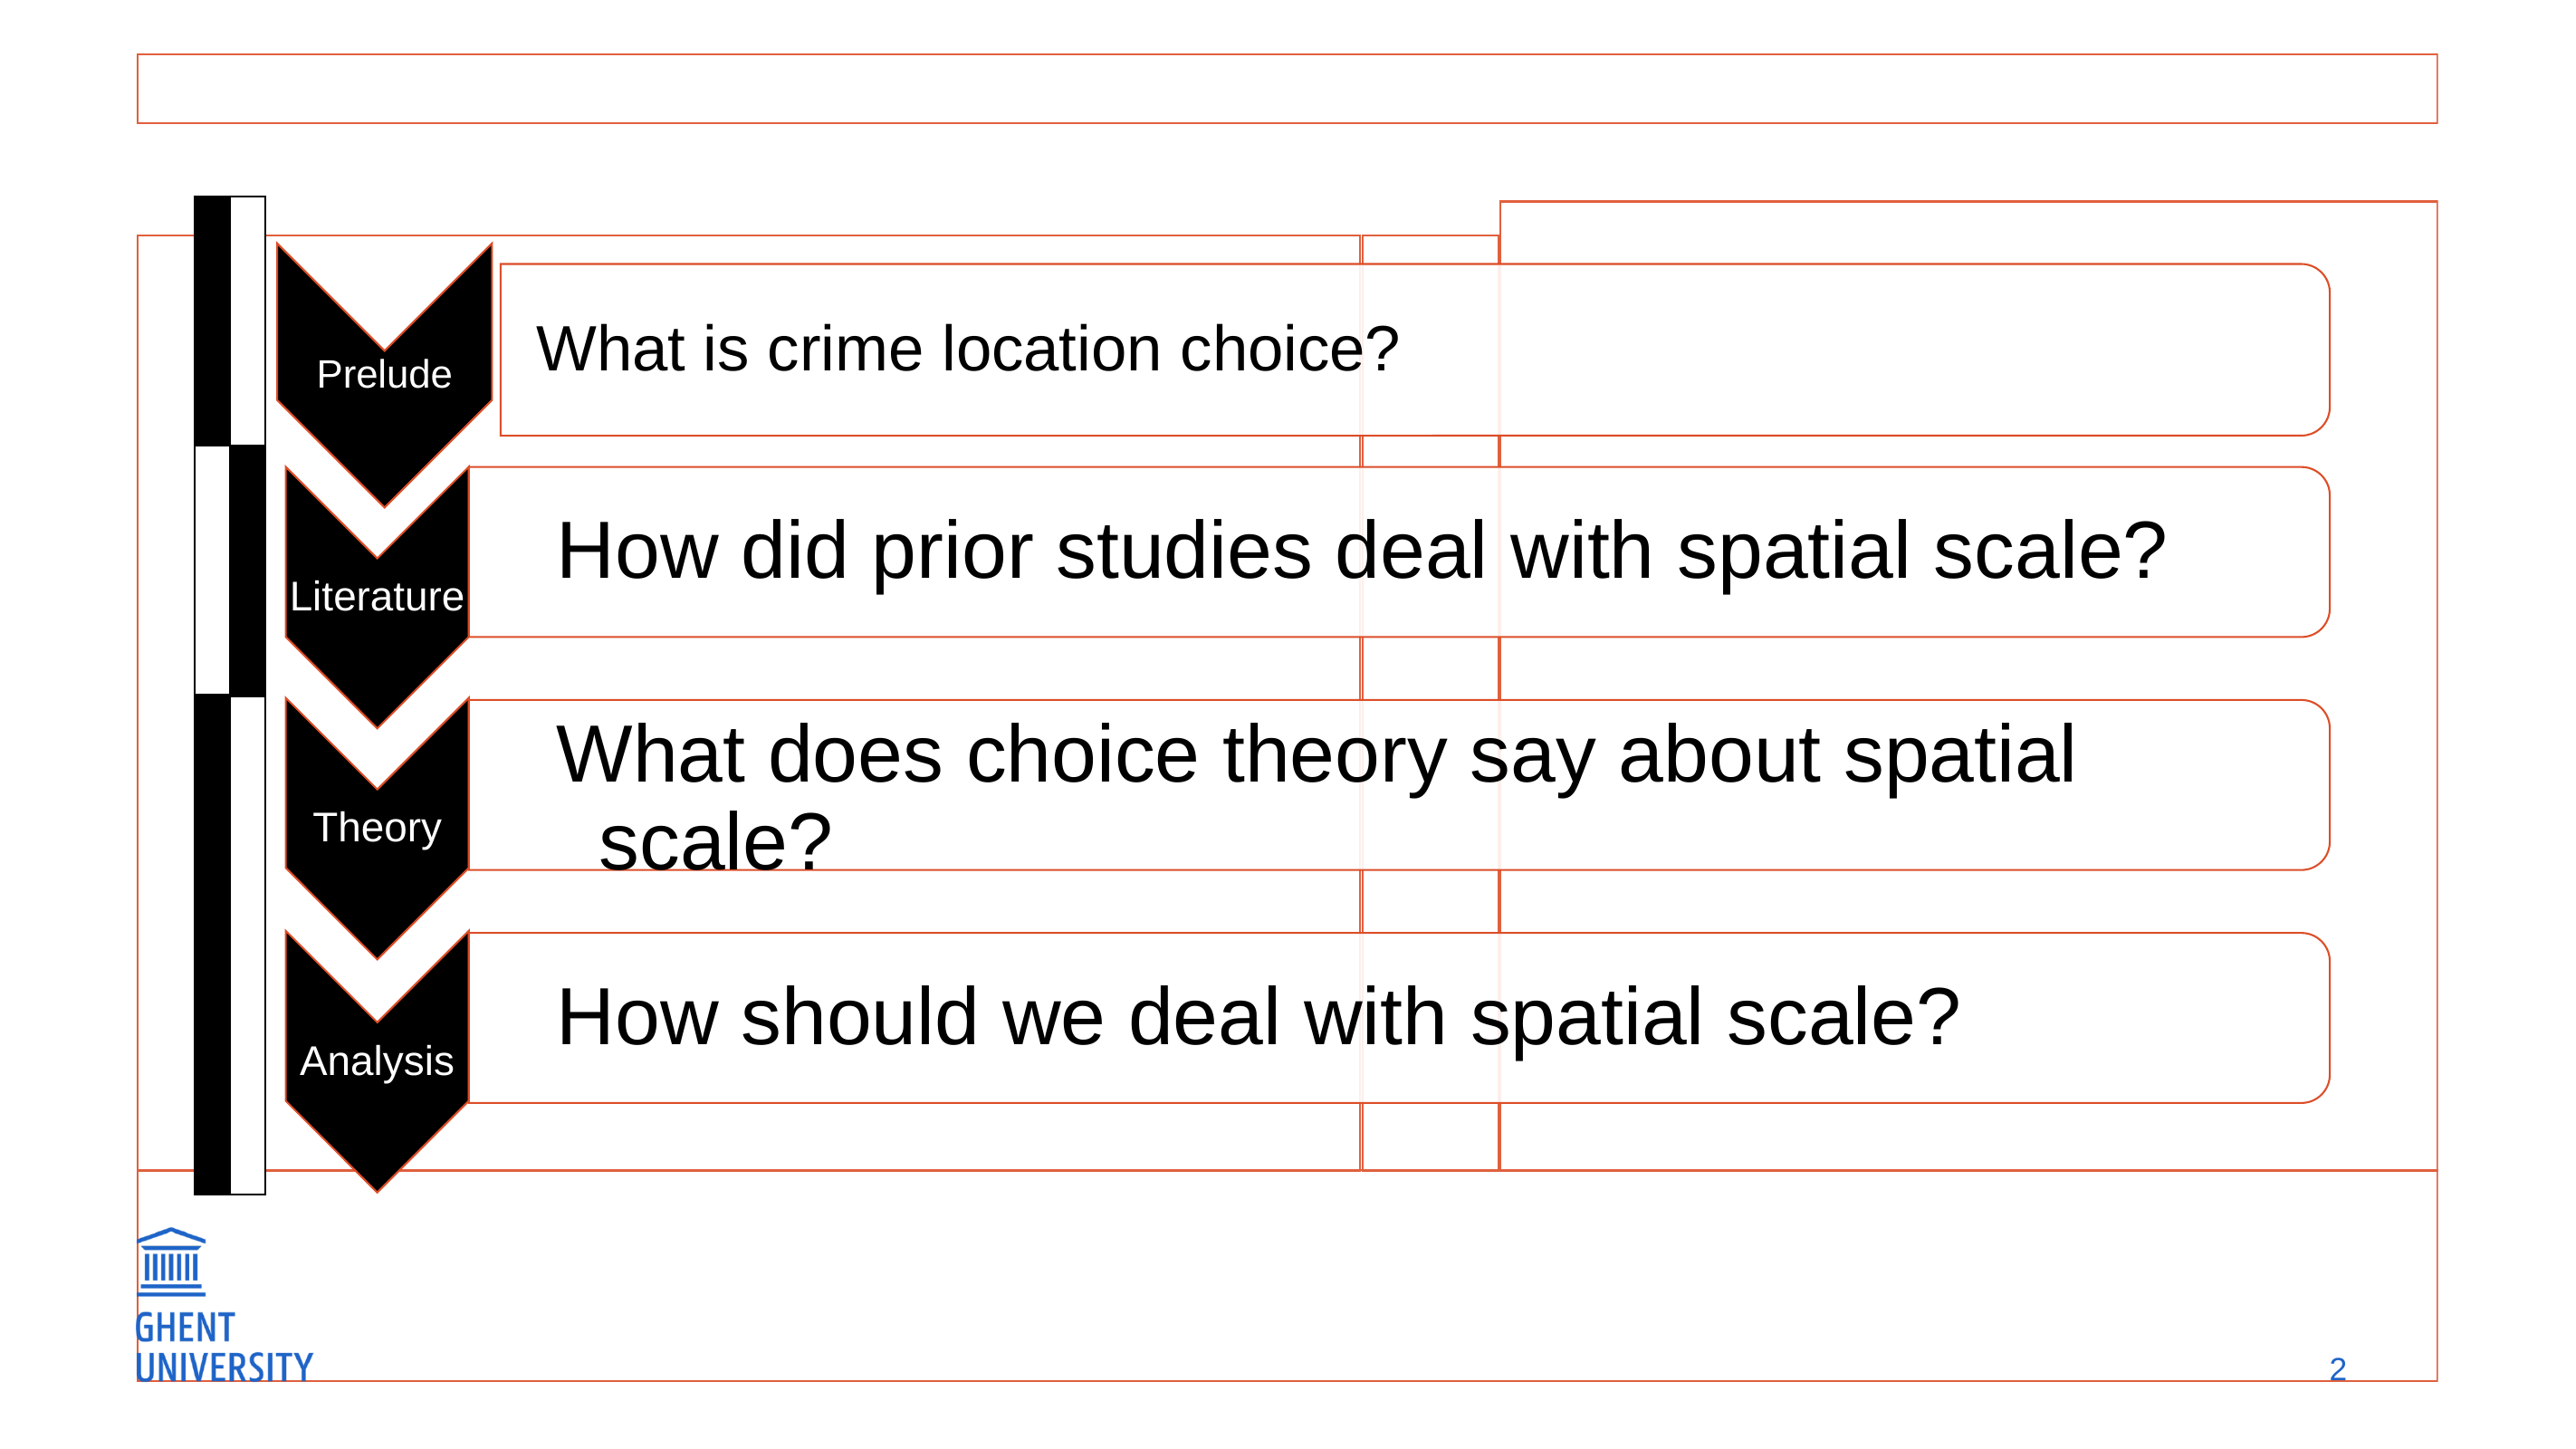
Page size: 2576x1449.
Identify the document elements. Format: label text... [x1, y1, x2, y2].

text_box [195, 197, 265, 695]
text_box [277, 243, 369, 335]
text_box [400, 243, 493, 335]
text_box Prelude [277, 335, 493, 416]
text_box [500, 264, 2331, 437]
text_box Theory [285, 697, 469, 960]
text_box What does choice theory say about spatial scale? [468, 699, 2331, 870]
text_box Literature [285, 466, 468, 729]
text_box Analysis [285, 930, 469, 1193]
text_box What is crime location choice? [500, 272, 2321, 427]
text_box [195, 696, 265, 1195]
text_box [292, 416, 477, 508]
text_box 5 [2315, 1329, 2453, 1407]
text_box How did prior studies deal with spatial scale? [468, 466, 2331, 638]
text_box How should we deal with spatial scale? [468, 933, 2331, 1103]
